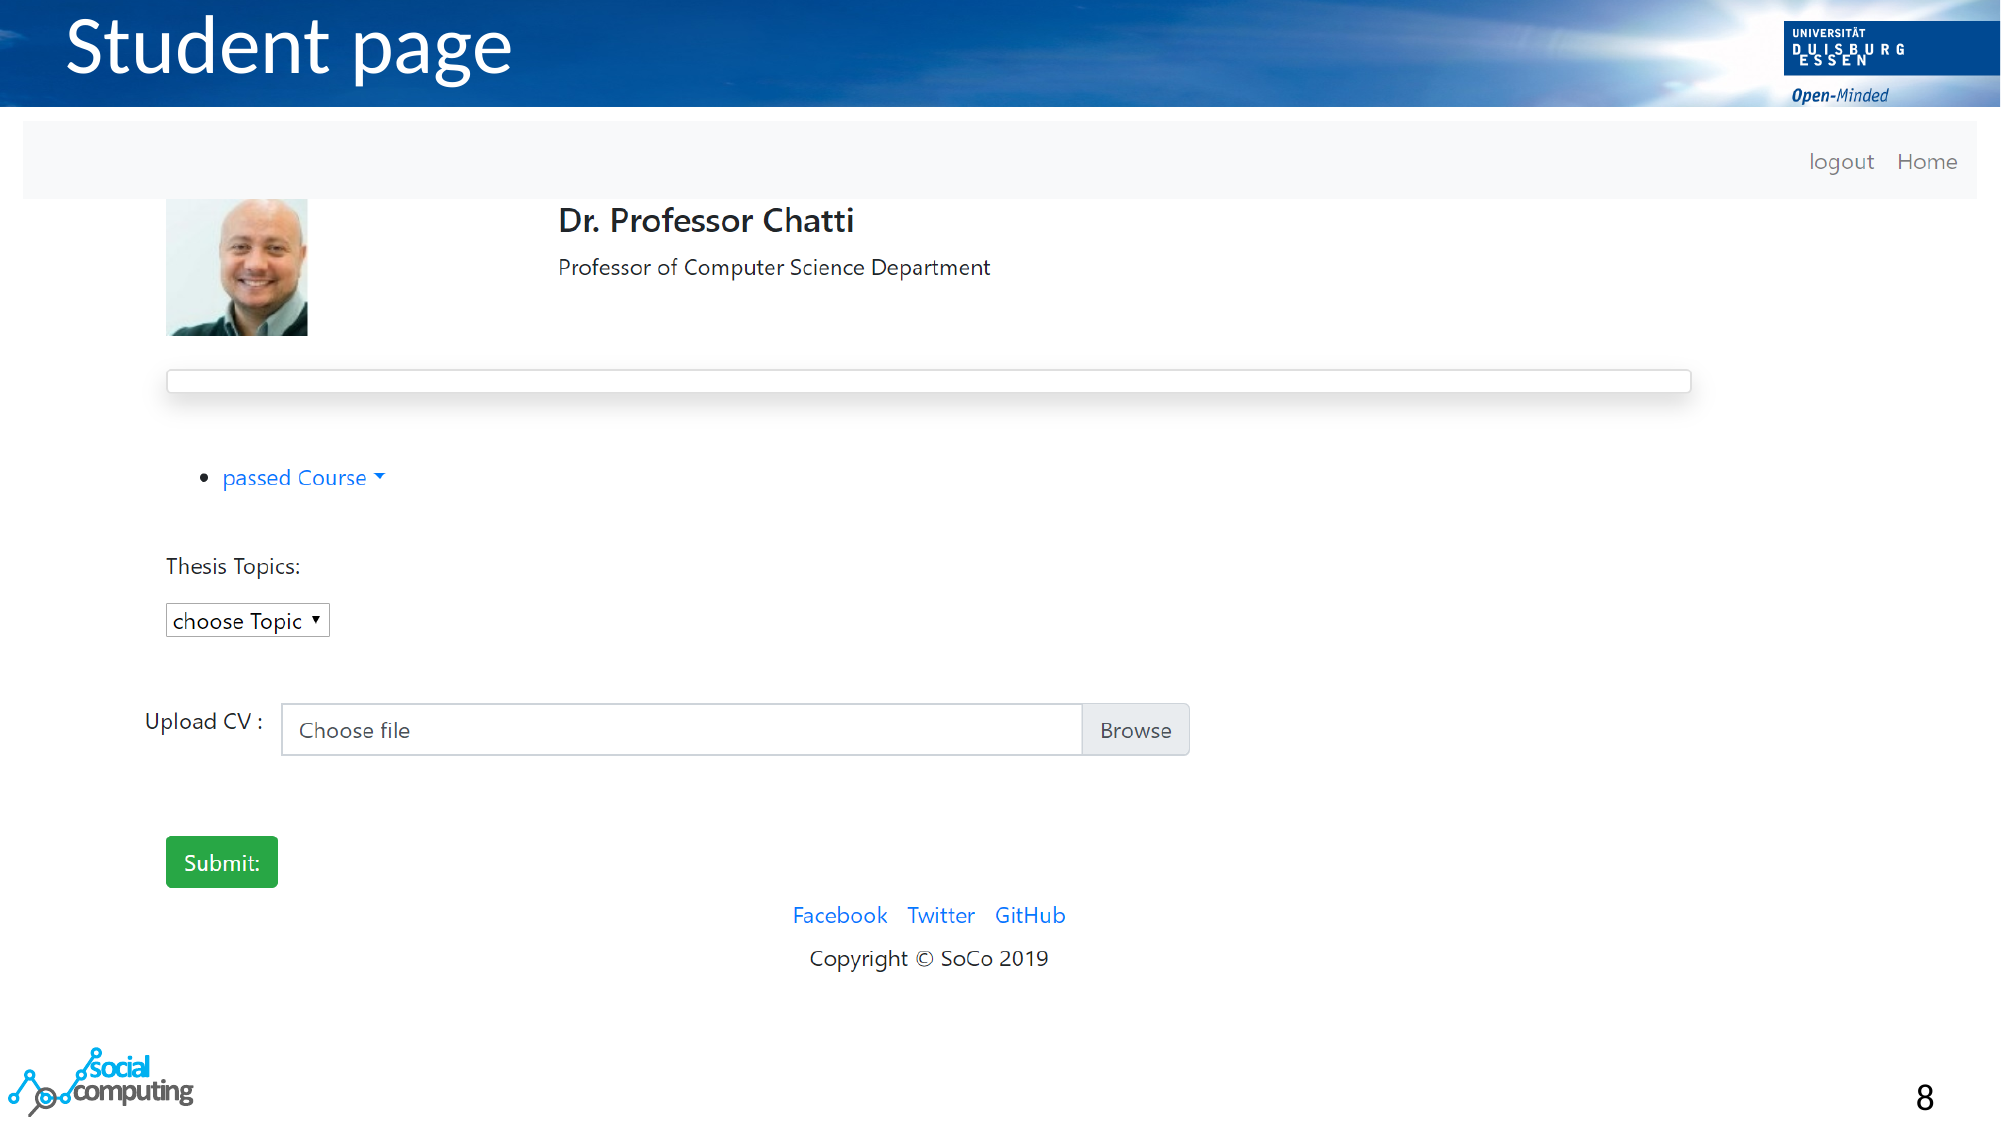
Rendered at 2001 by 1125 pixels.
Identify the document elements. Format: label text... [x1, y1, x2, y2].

text_box Student page [50, 0, 814, 99]
text_box [1908, 1072, 1939, 1118]
picture [23, 121, 1977, 1031]
